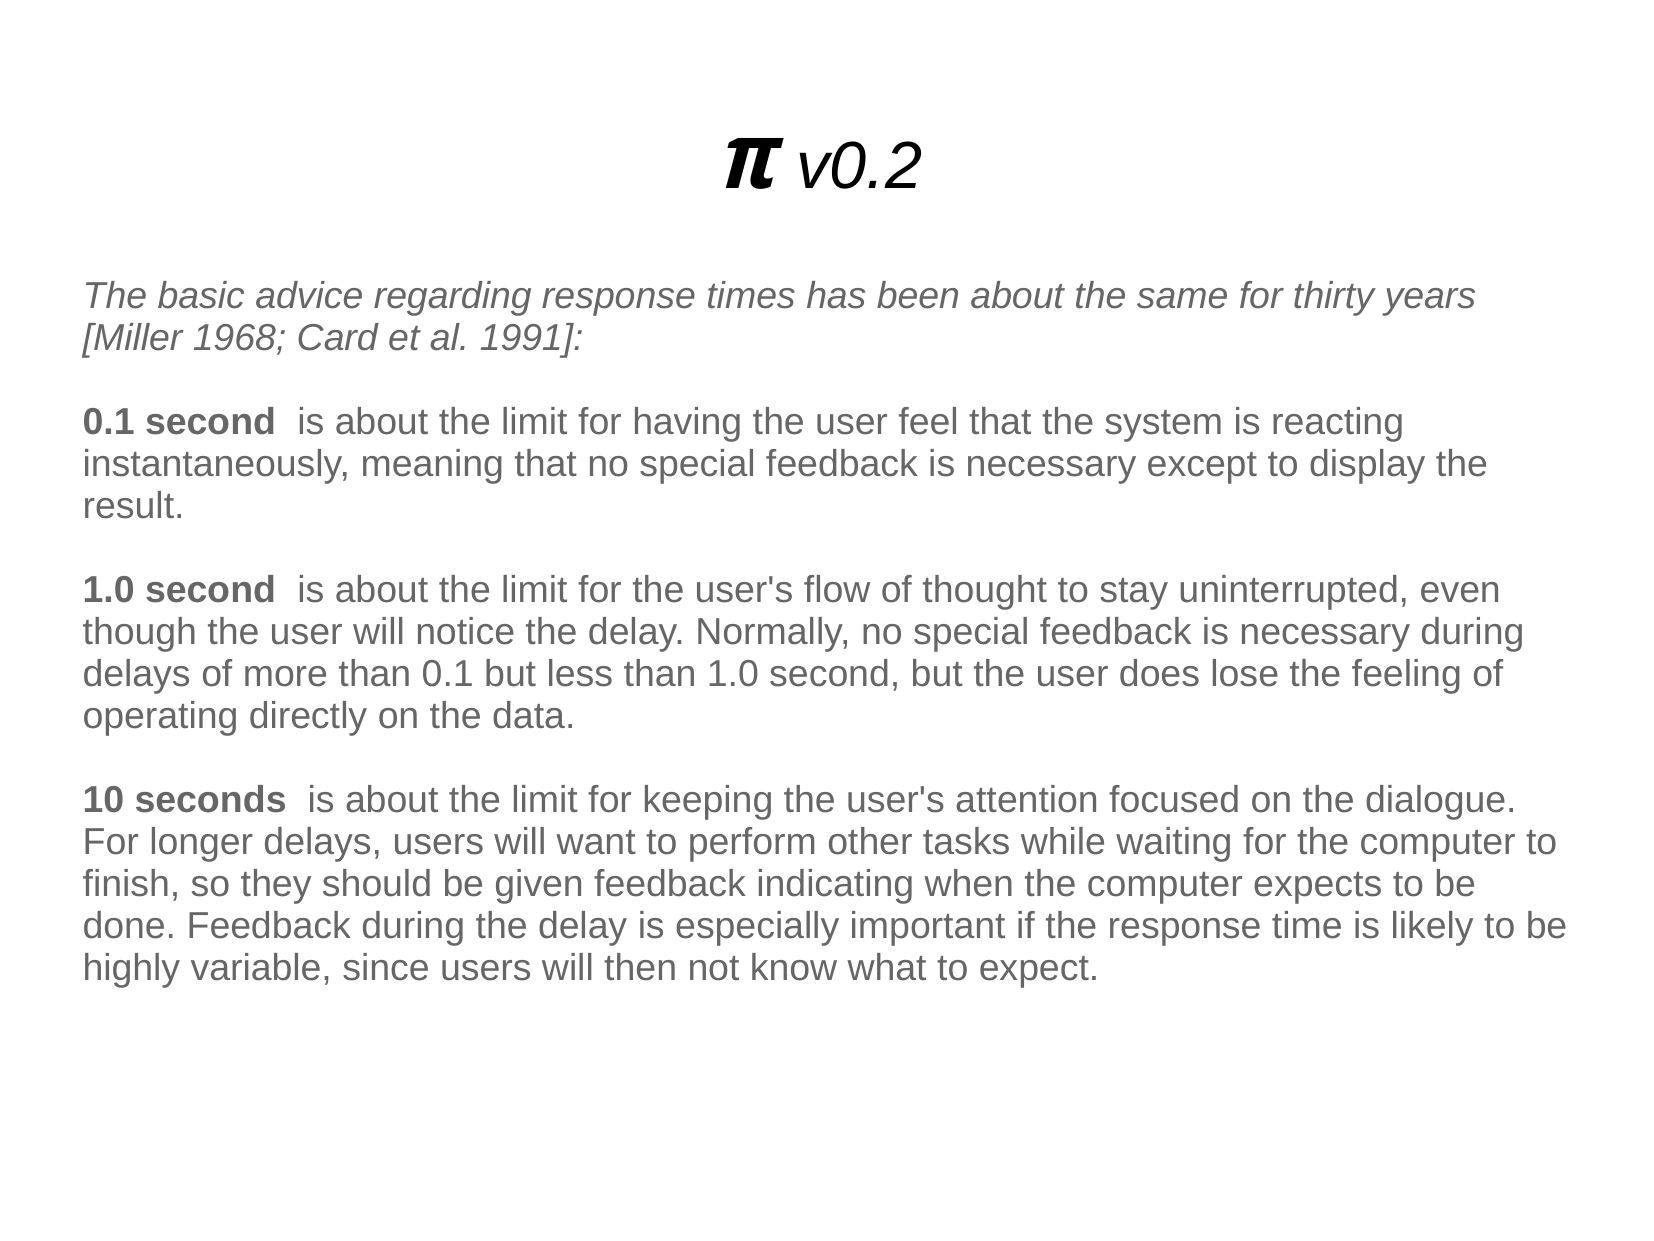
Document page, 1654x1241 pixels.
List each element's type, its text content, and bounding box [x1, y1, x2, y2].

title π v0.2 [82, 49, 1571, 257]
subtitle The basic advice regarding response times has been about the same for thirty years [Miller 1968; Card et al. 1991]: 0.1 second is about the limit for having the user feel that the system is reacting instantaneously, meaning that no special feedback is necessary except to display the result. 1.0 second is about the limit for the user's flow of thought to stay uninterrupted, even though the user will notice the delay. Normally, no special feedback is necessary during delays of more than 0.1 but less than 1.0 second, but the user does lose the feeling of operating directly on the data. 10 seconds is about the limit for keeping the user's attention focused on the dialogue. For longer delays, users will want to perform other tasks while waiting for the computer to finish, so they should be given feedback indicating when the computer expects to be done. Feedback during the delay is especially important if the response time is likely to be highly variable, since users will then not know what to expect. [82, 270, 1571, 993]
